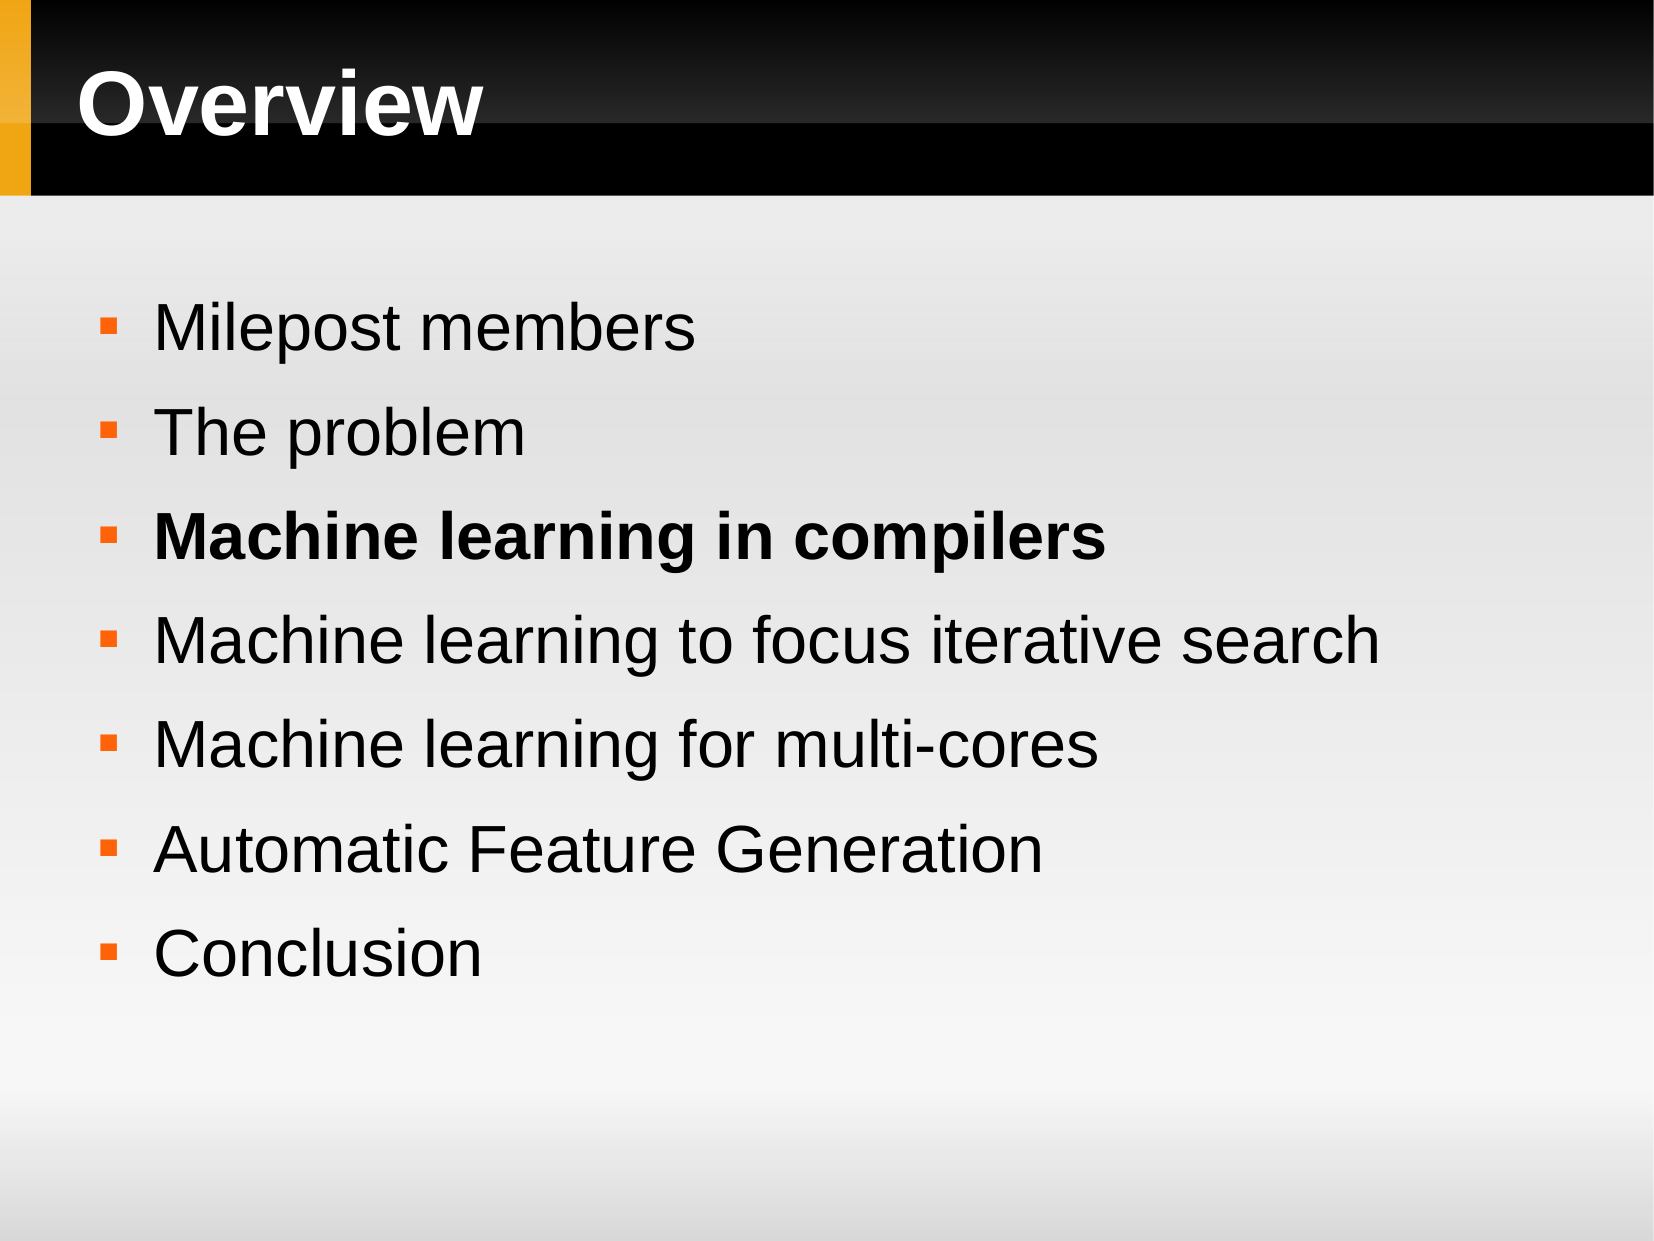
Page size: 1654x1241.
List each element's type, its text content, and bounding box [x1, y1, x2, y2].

title Overview [76, 7, 1565, 200]
list Milepost members The problem Machine learning in compilers Machine learning to focus iterative search Machine learning for multi-cores Automatic Feature Generation Conclusion [82, 290, 1571, 1094]
picture [0, 0, 1654, 1241]
